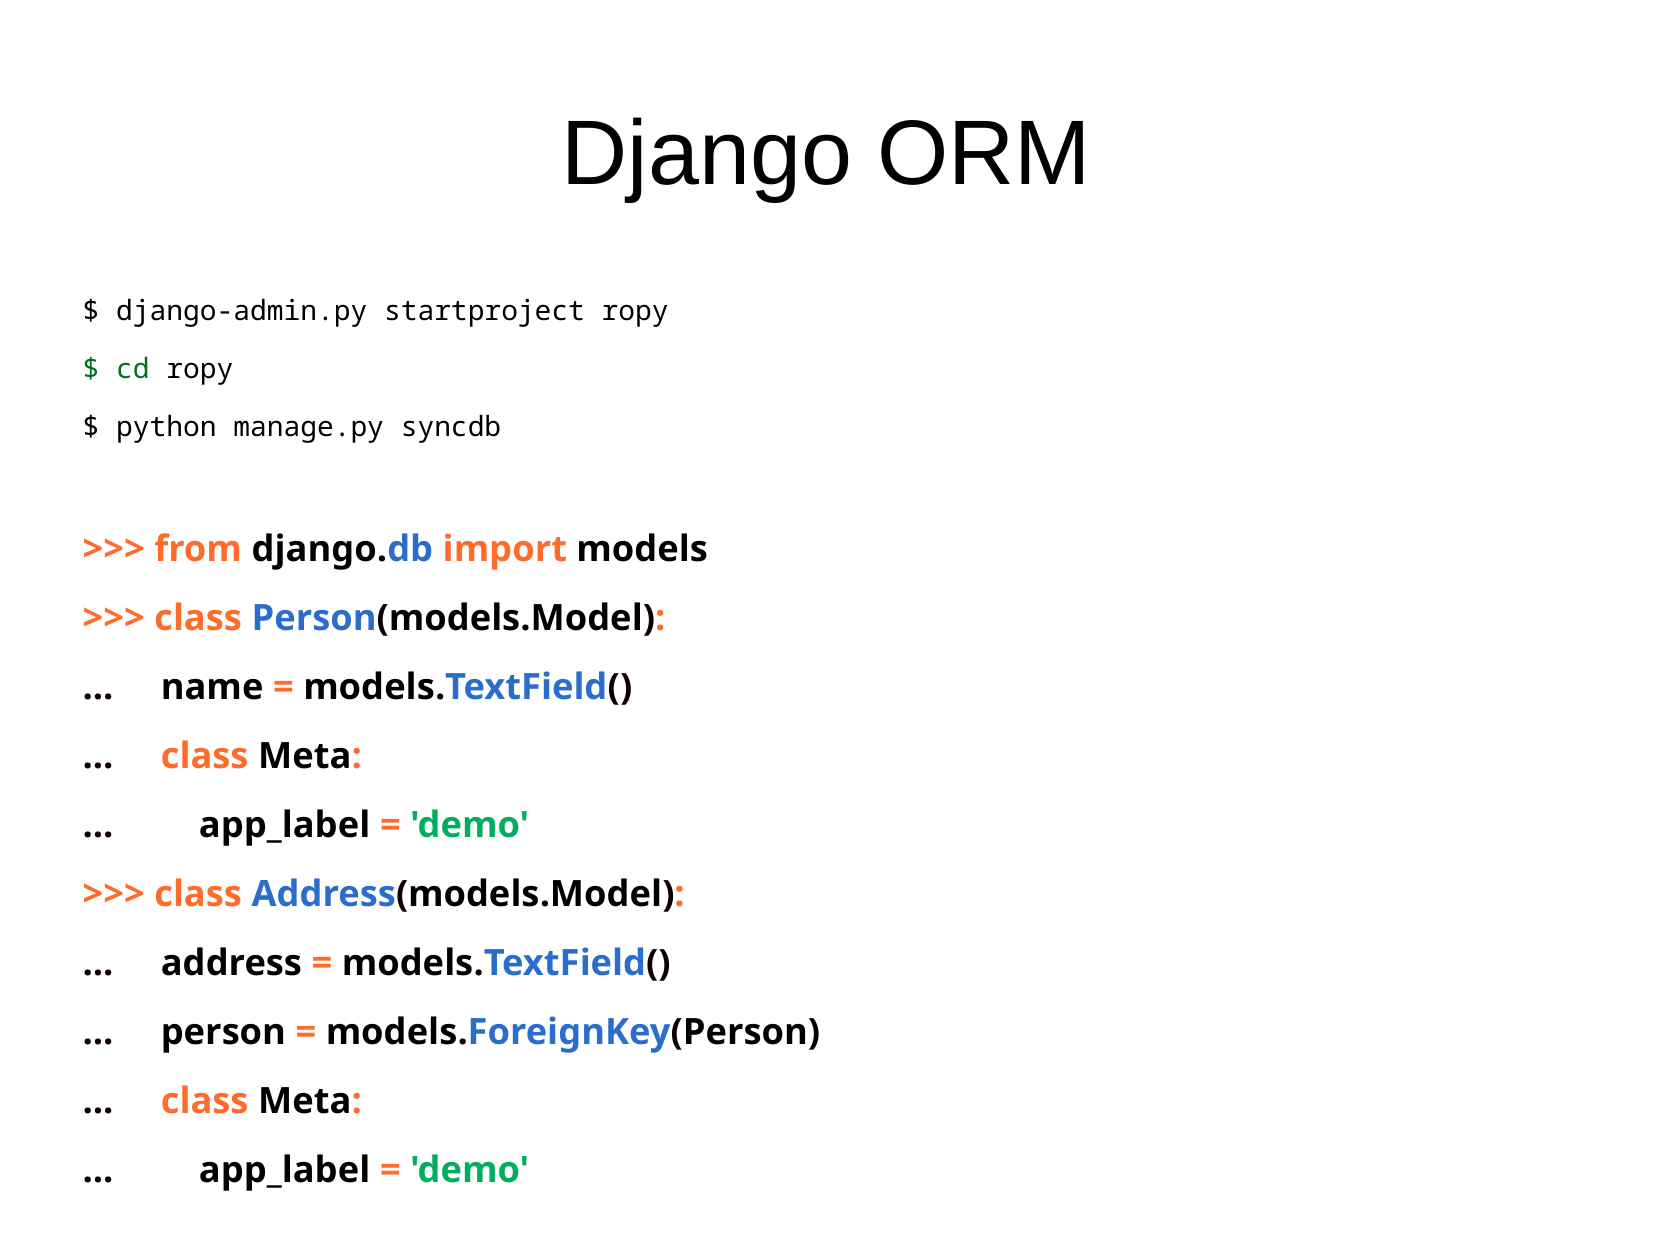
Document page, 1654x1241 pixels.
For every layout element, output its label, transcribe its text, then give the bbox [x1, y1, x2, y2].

list $ django-admin.py startproject ropy $ cd ropy $ python manage.py syncdb >>> from django.db import models >>> class Person(models.Model): ... name = models.TextField() ... class Meta: ... app_label = 'demo' >>> class Address(models.Model): ... address = models.TextField() ... person = models.ForeignKey(Person) ... class Meta: ... app_label = 'demo' [82, 290, 1571, 1201]
title Django ORM [82, 49, 1571, 257]
